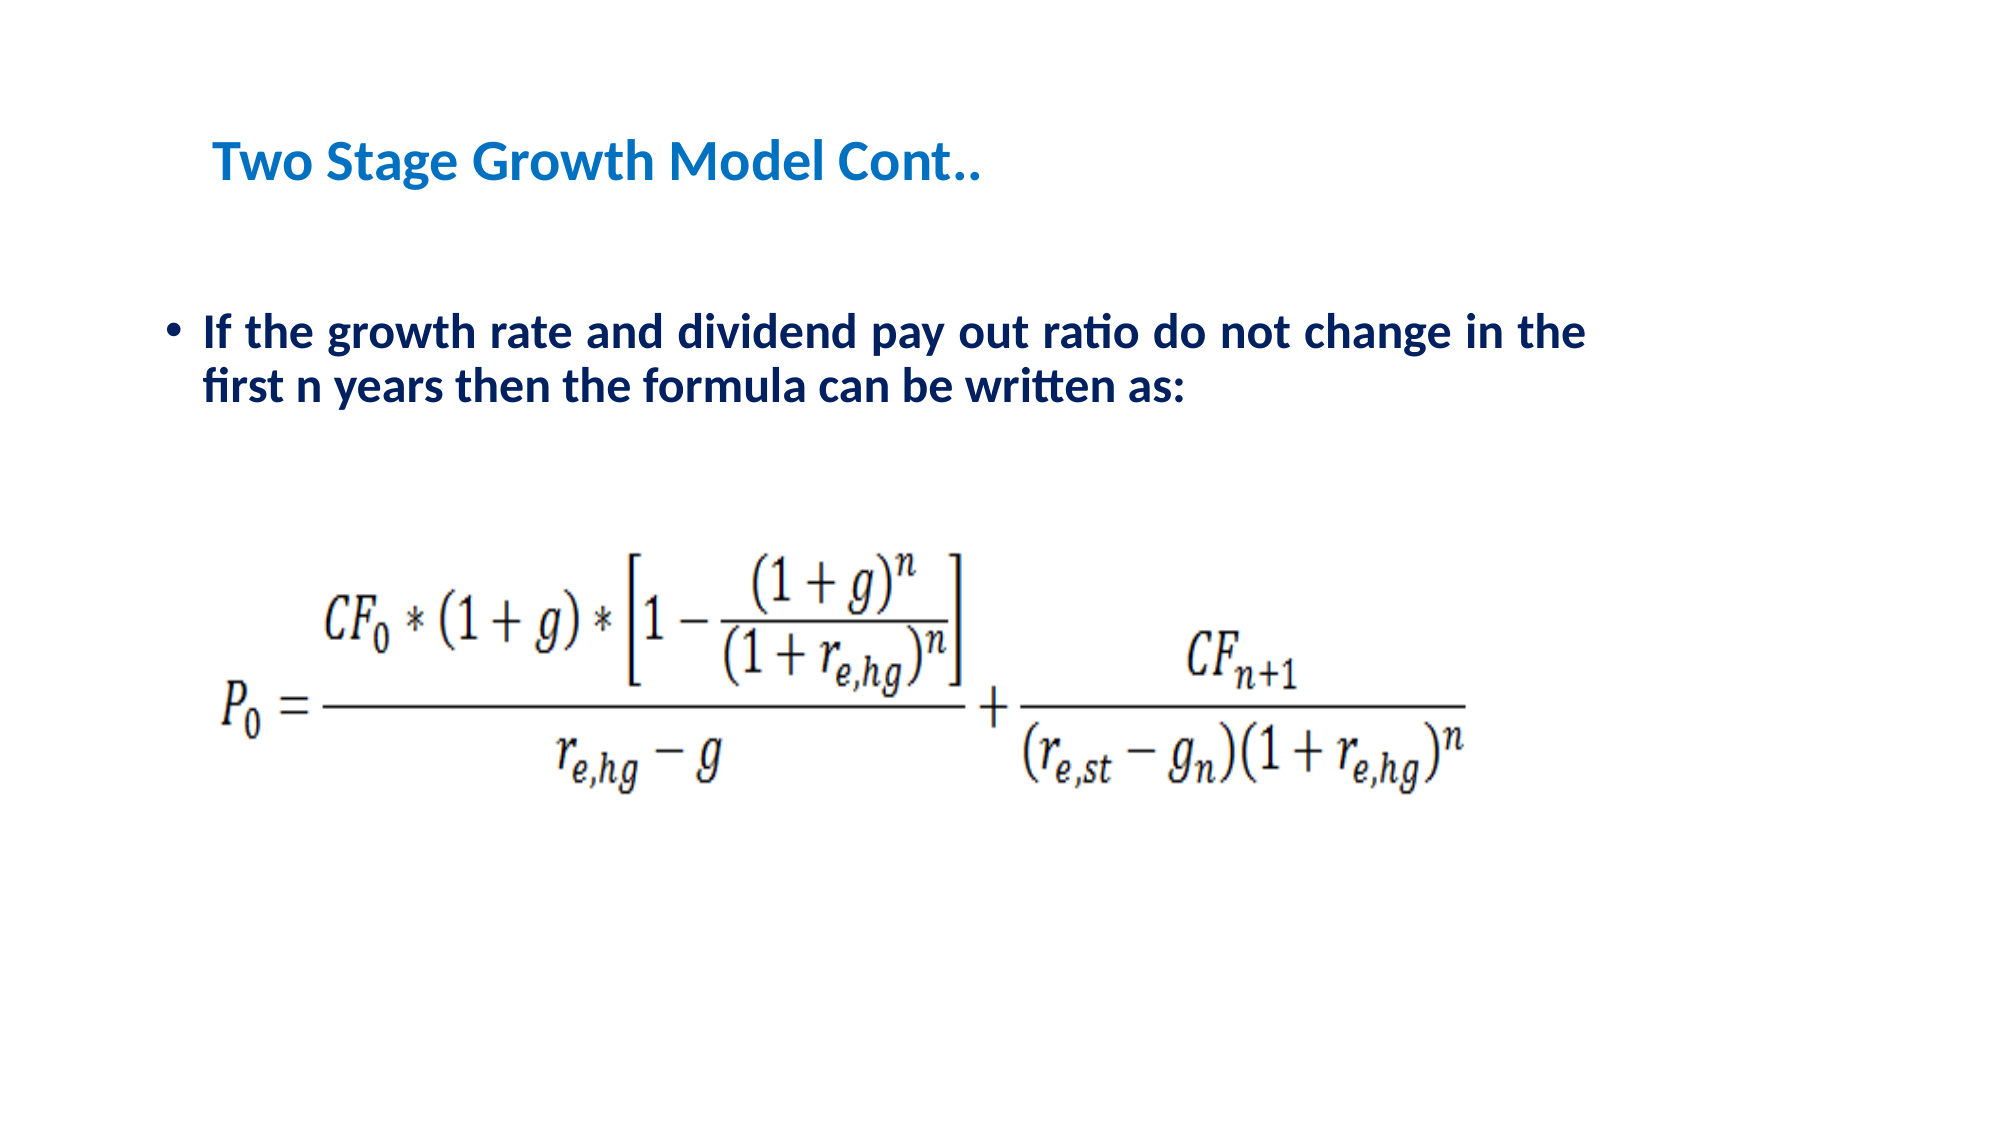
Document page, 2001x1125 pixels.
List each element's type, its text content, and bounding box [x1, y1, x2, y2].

text_box If the growth rate and dividend pay out ratio do not change in the first n years then the formula can be written as: [150, 297, 1603, 688]
picture [182, 514, 1558, 877]
text_box Two Stage Growth Model Cont.. [197, 114, 1724, 200]
